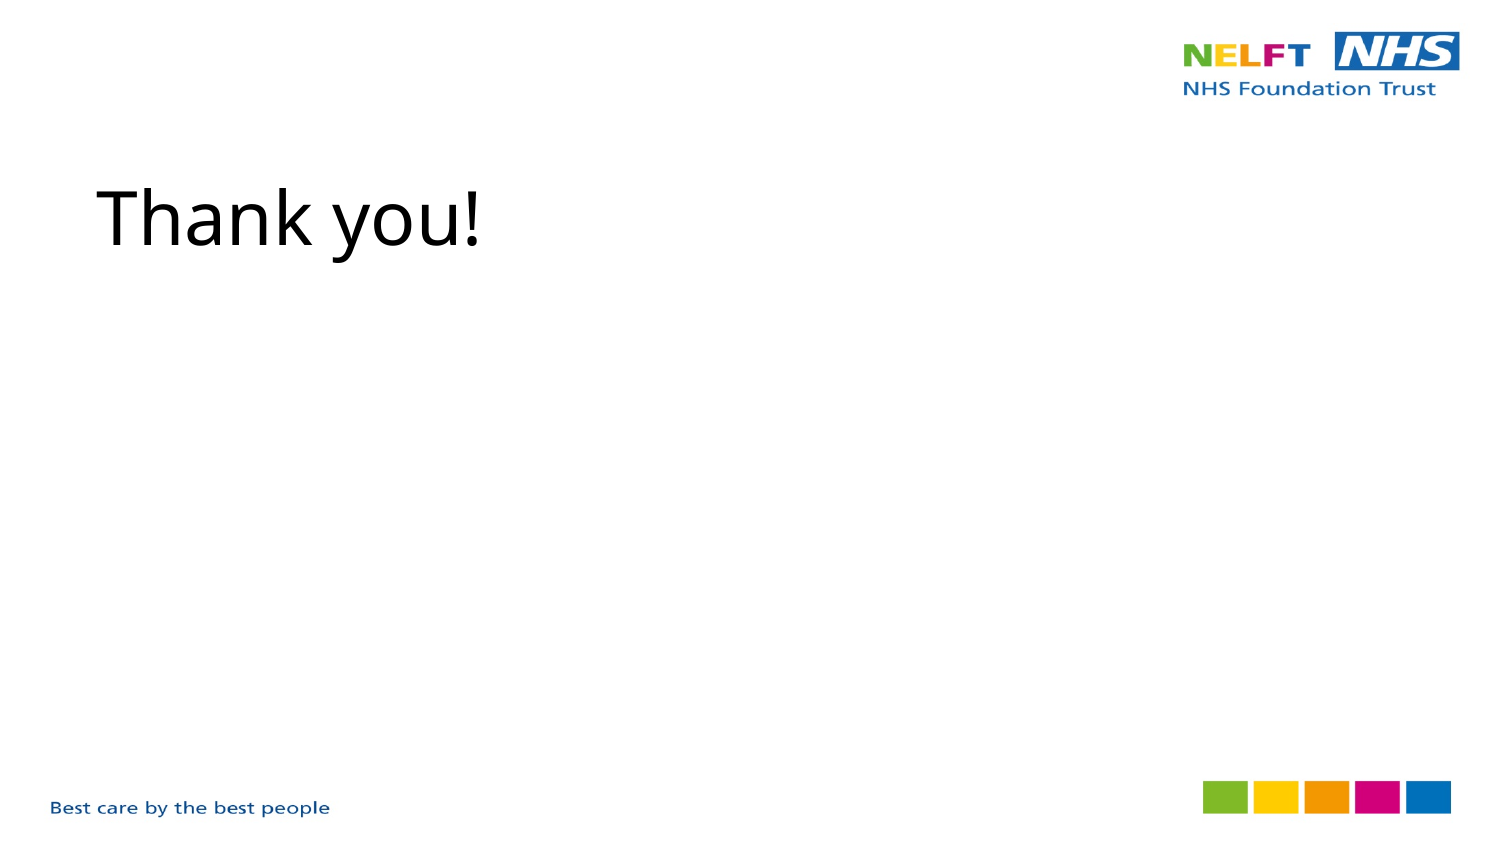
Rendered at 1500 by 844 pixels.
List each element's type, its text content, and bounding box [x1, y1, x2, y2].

title Thank you! [81, 162, 1322, 263]
